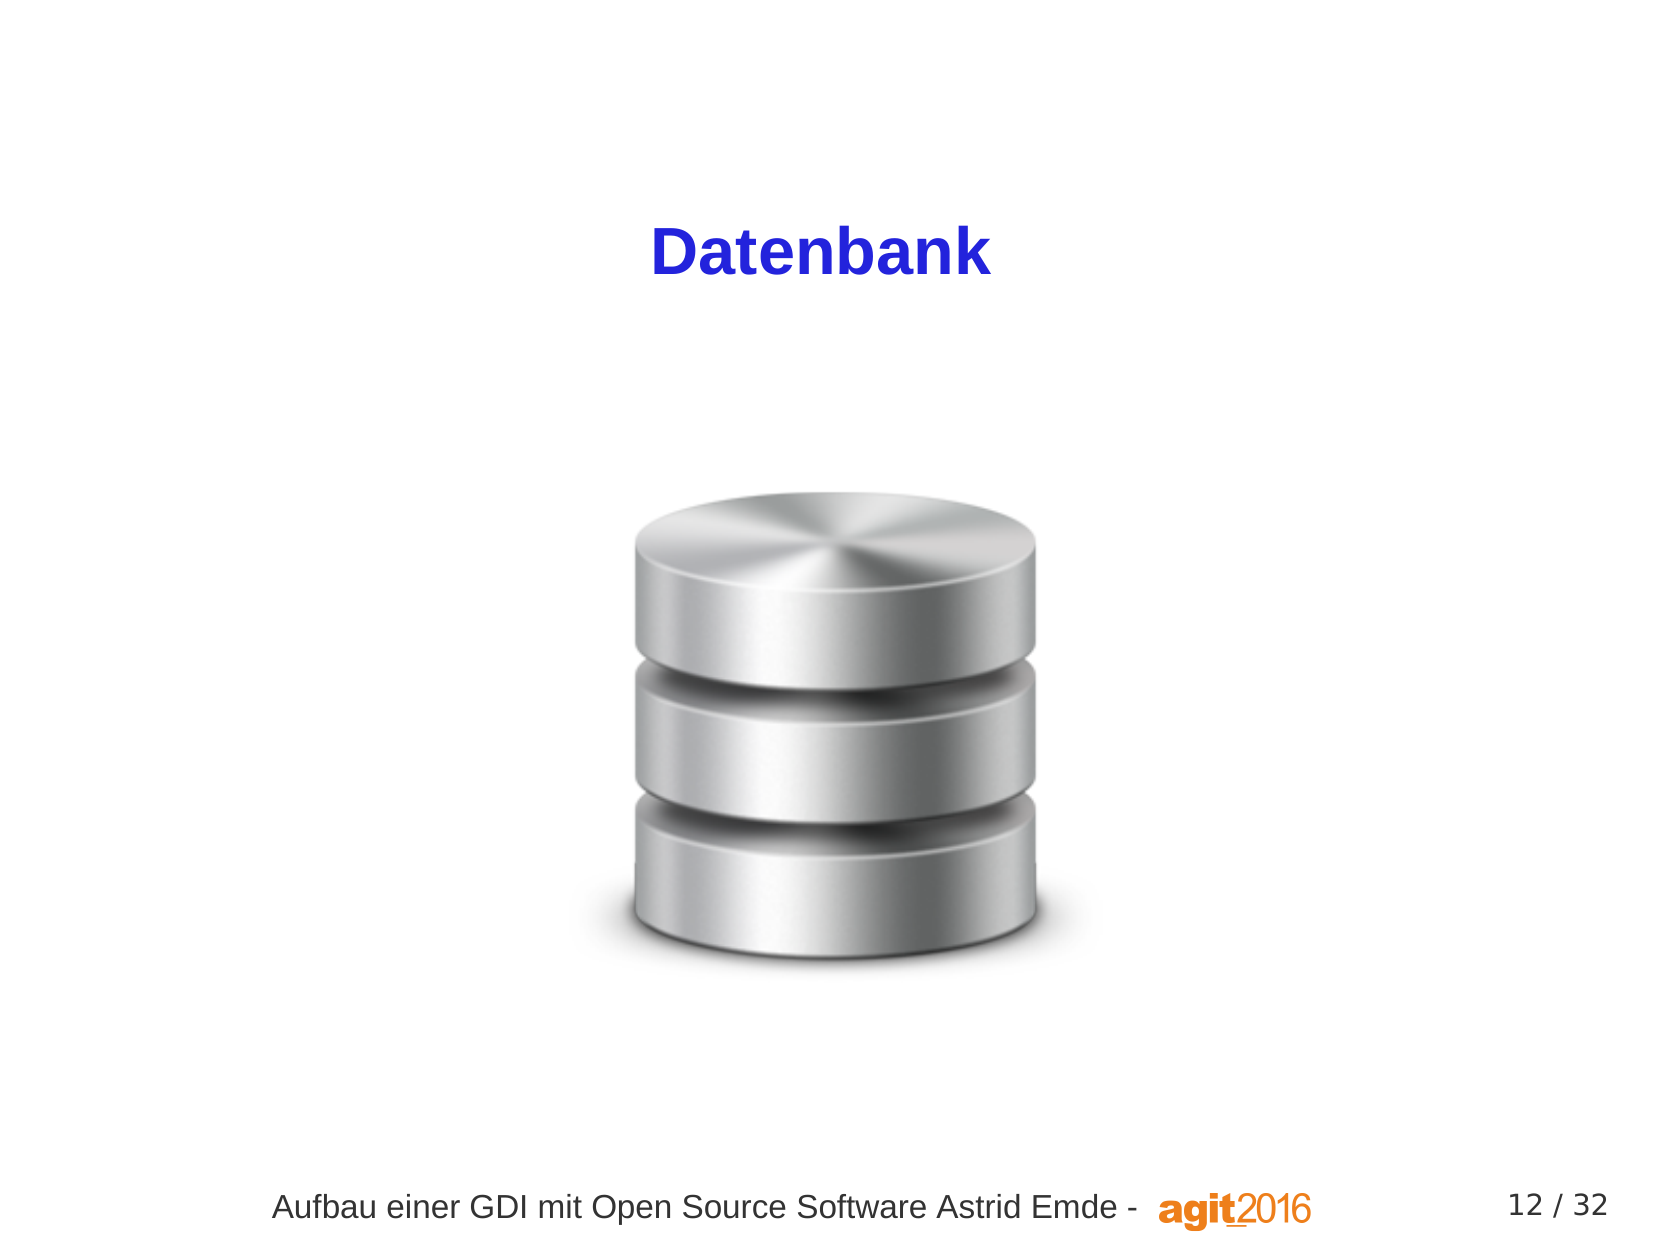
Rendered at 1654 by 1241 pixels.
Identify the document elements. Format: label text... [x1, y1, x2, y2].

picture [569, 459, 1103, 993]
picture [1158, 1192, 1312, 1232]
title Datenbank [76, 177, 1565, 325]
